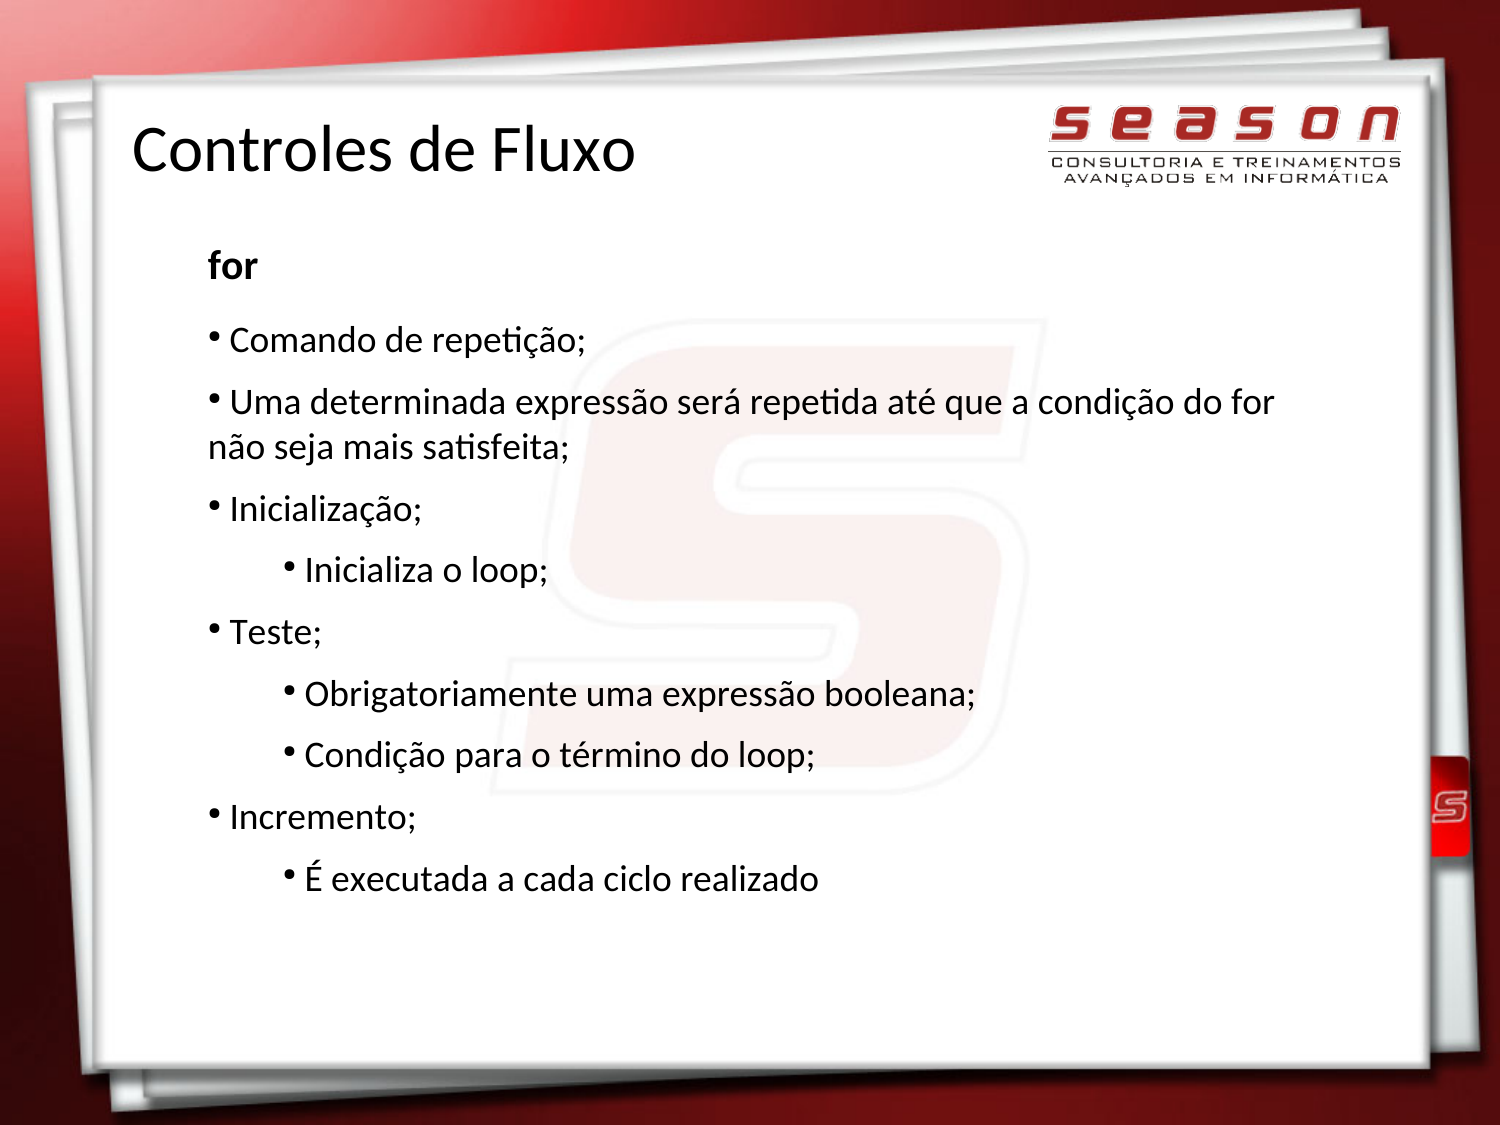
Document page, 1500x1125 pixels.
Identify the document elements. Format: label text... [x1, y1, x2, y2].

title Controles de Fluxo [118, 33, 1394, 257]
text_box for [207, 231, 1328, 296]
picture [0, 0, 1500, 1125]
text_box Comando de repetição; Uma determinada expressão será repetida até que a condição do for não seja mais satisfeita; Inicialização; Inicializa o loop; Teste; Obrigatoriamente uma expressão booleana; Condição para o término do loop; Incremento; É executada a cada ciclo realizado [207, 315, 1328, 899]
